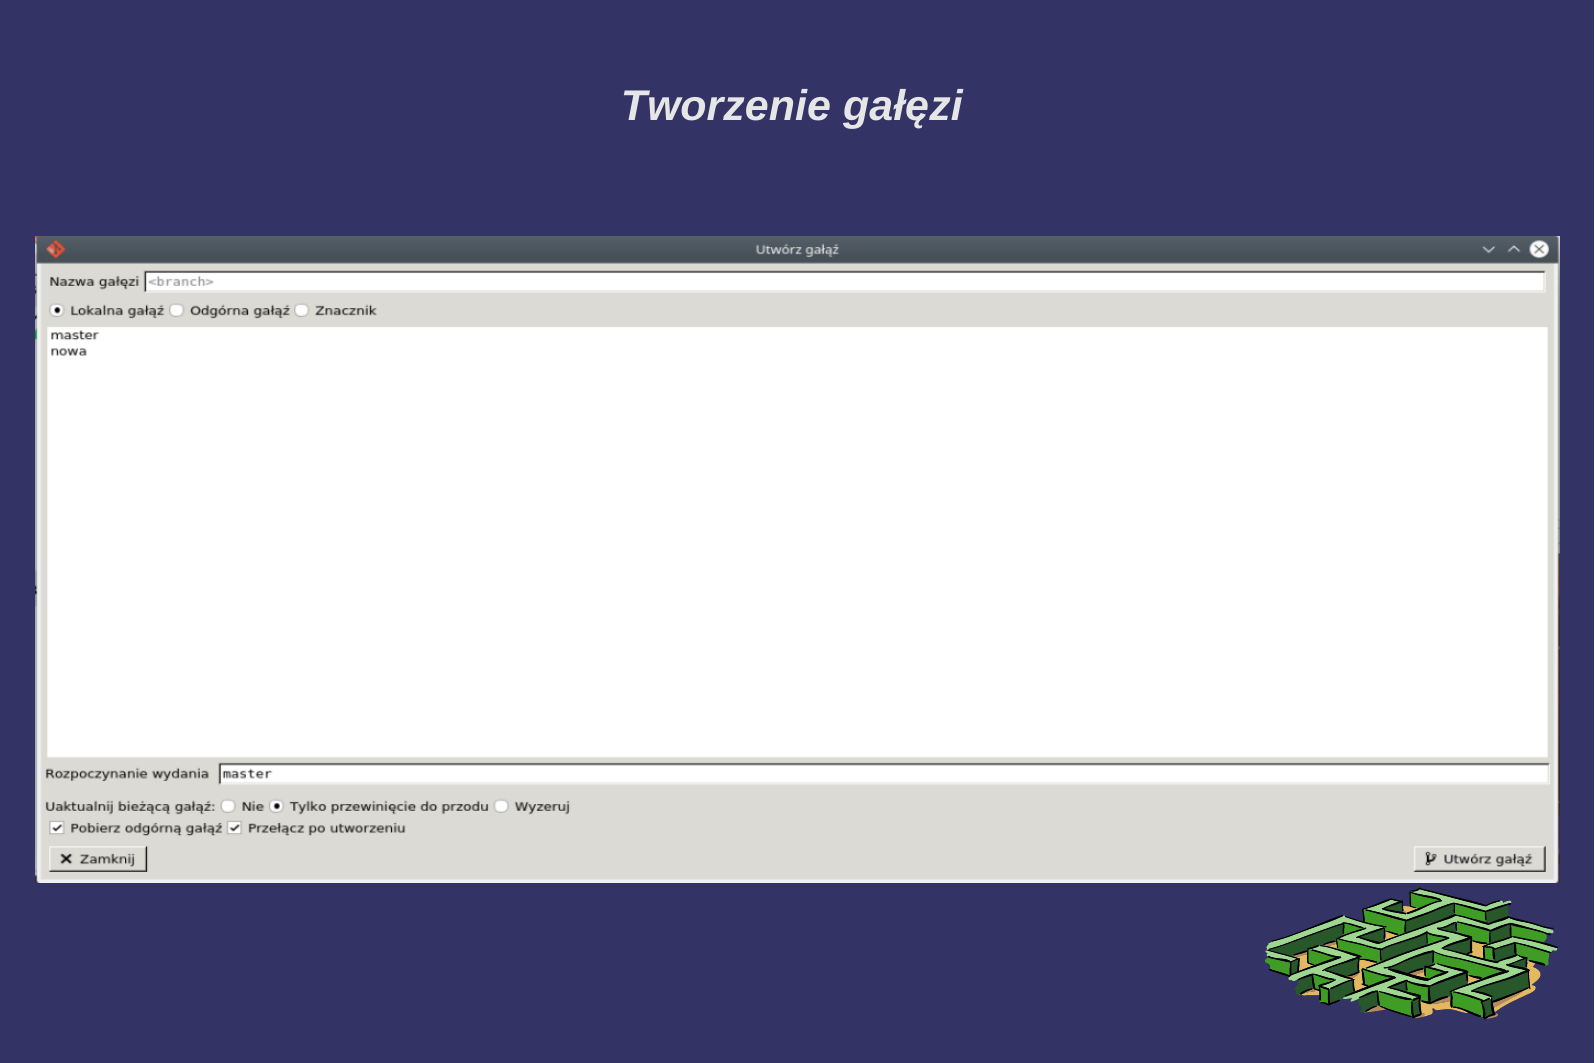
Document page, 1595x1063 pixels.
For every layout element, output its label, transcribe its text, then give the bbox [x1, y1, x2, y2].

title Tworzenie gałęzi [117, 16, 1479, 194]
picture [35, 236, 1560, 883]
